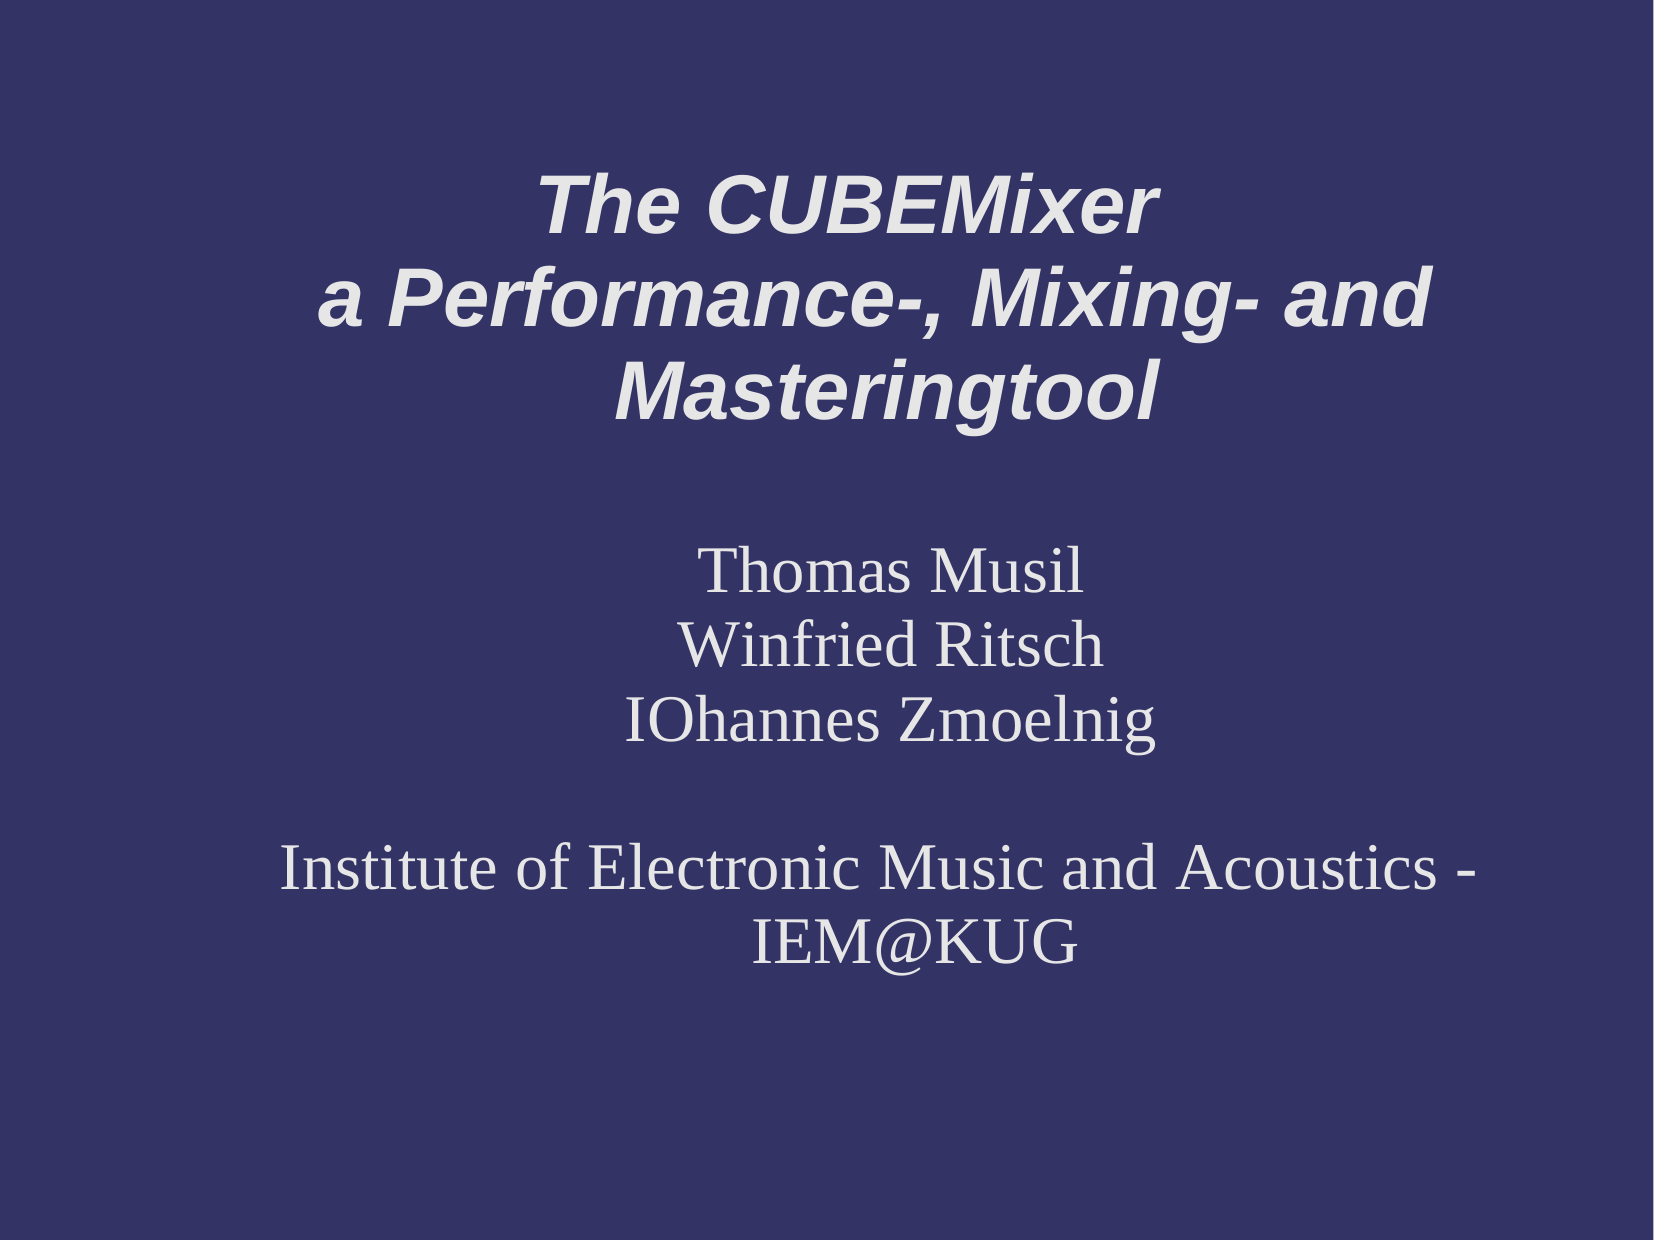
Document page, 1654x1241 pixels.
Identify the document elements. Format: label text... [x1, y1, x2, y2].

subtitle Thomas Musil Winfried Ritsch IOhannes Zmoelnig Institute of Electronic Music and Acoustics - IEM@KUG [178, 364, 1570, 1147]
title The CUBEMixer a Performance-, Mixing- and Masteringtool [147, 151, 1569, 443]
